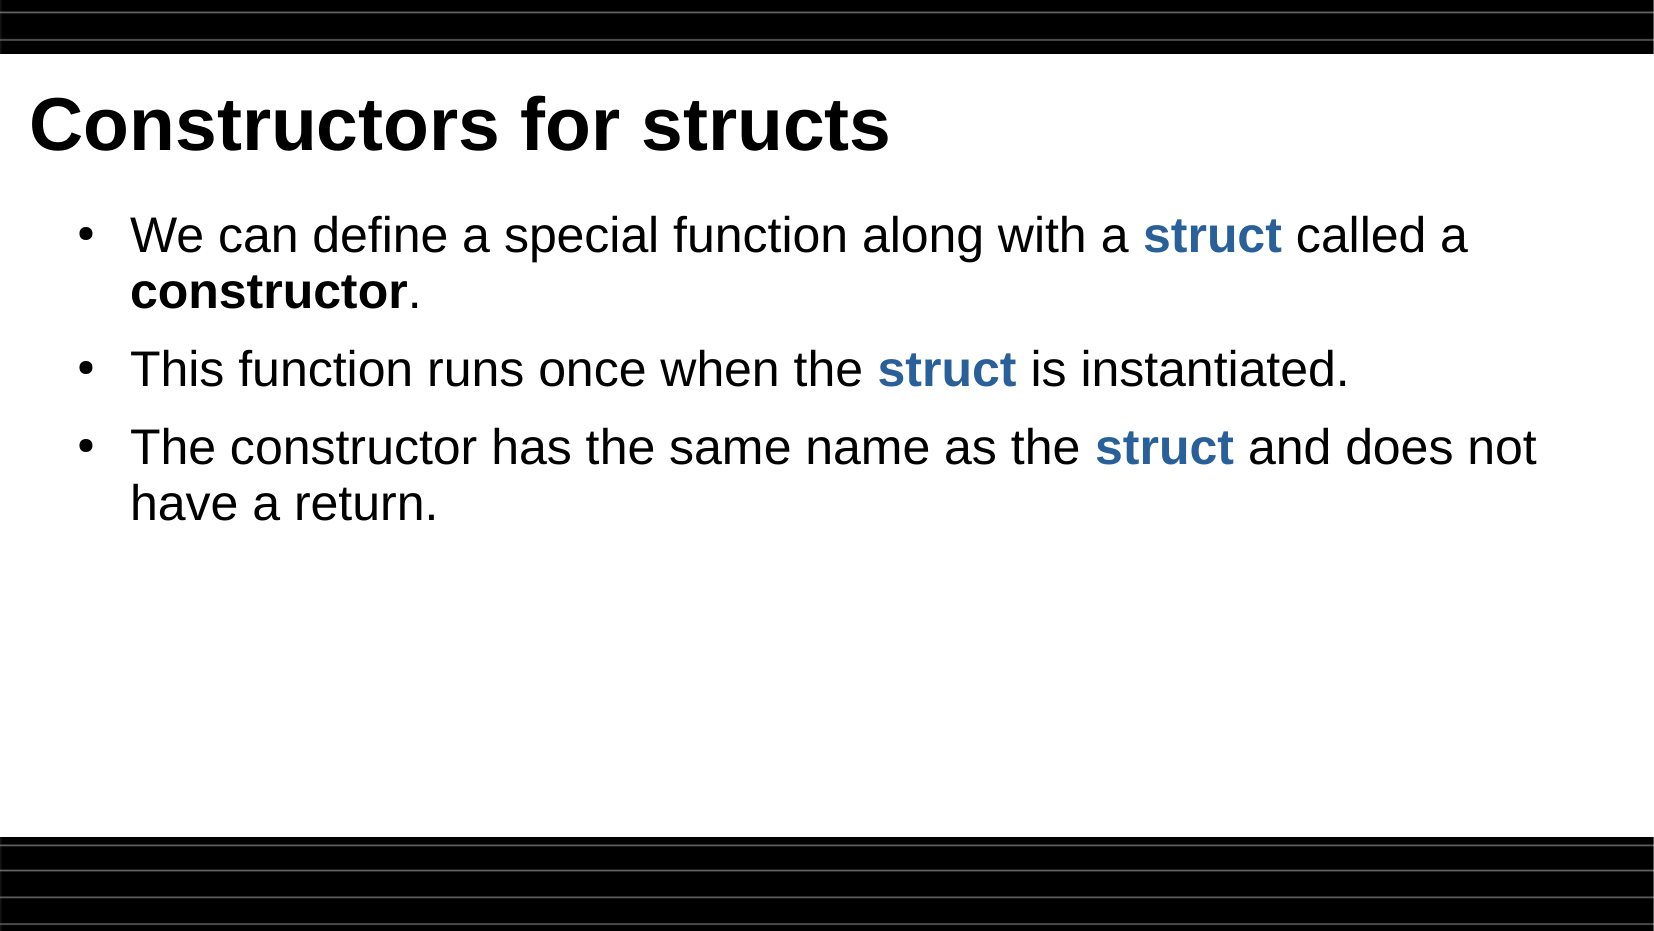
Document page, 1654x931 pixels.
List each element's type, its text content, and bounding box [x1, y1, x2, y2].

list We can define a special function along with a struct called a constructor. This function runs once when the struct is instantiated. The constructor has the same name as the struct and does not have a return. [59, 207, 1636, 820]
picture [0, 837, 1654, 931]
picture [0, 0, 1654, 54]
text_box Constructors for structs [15, 75, 1546, 174]
